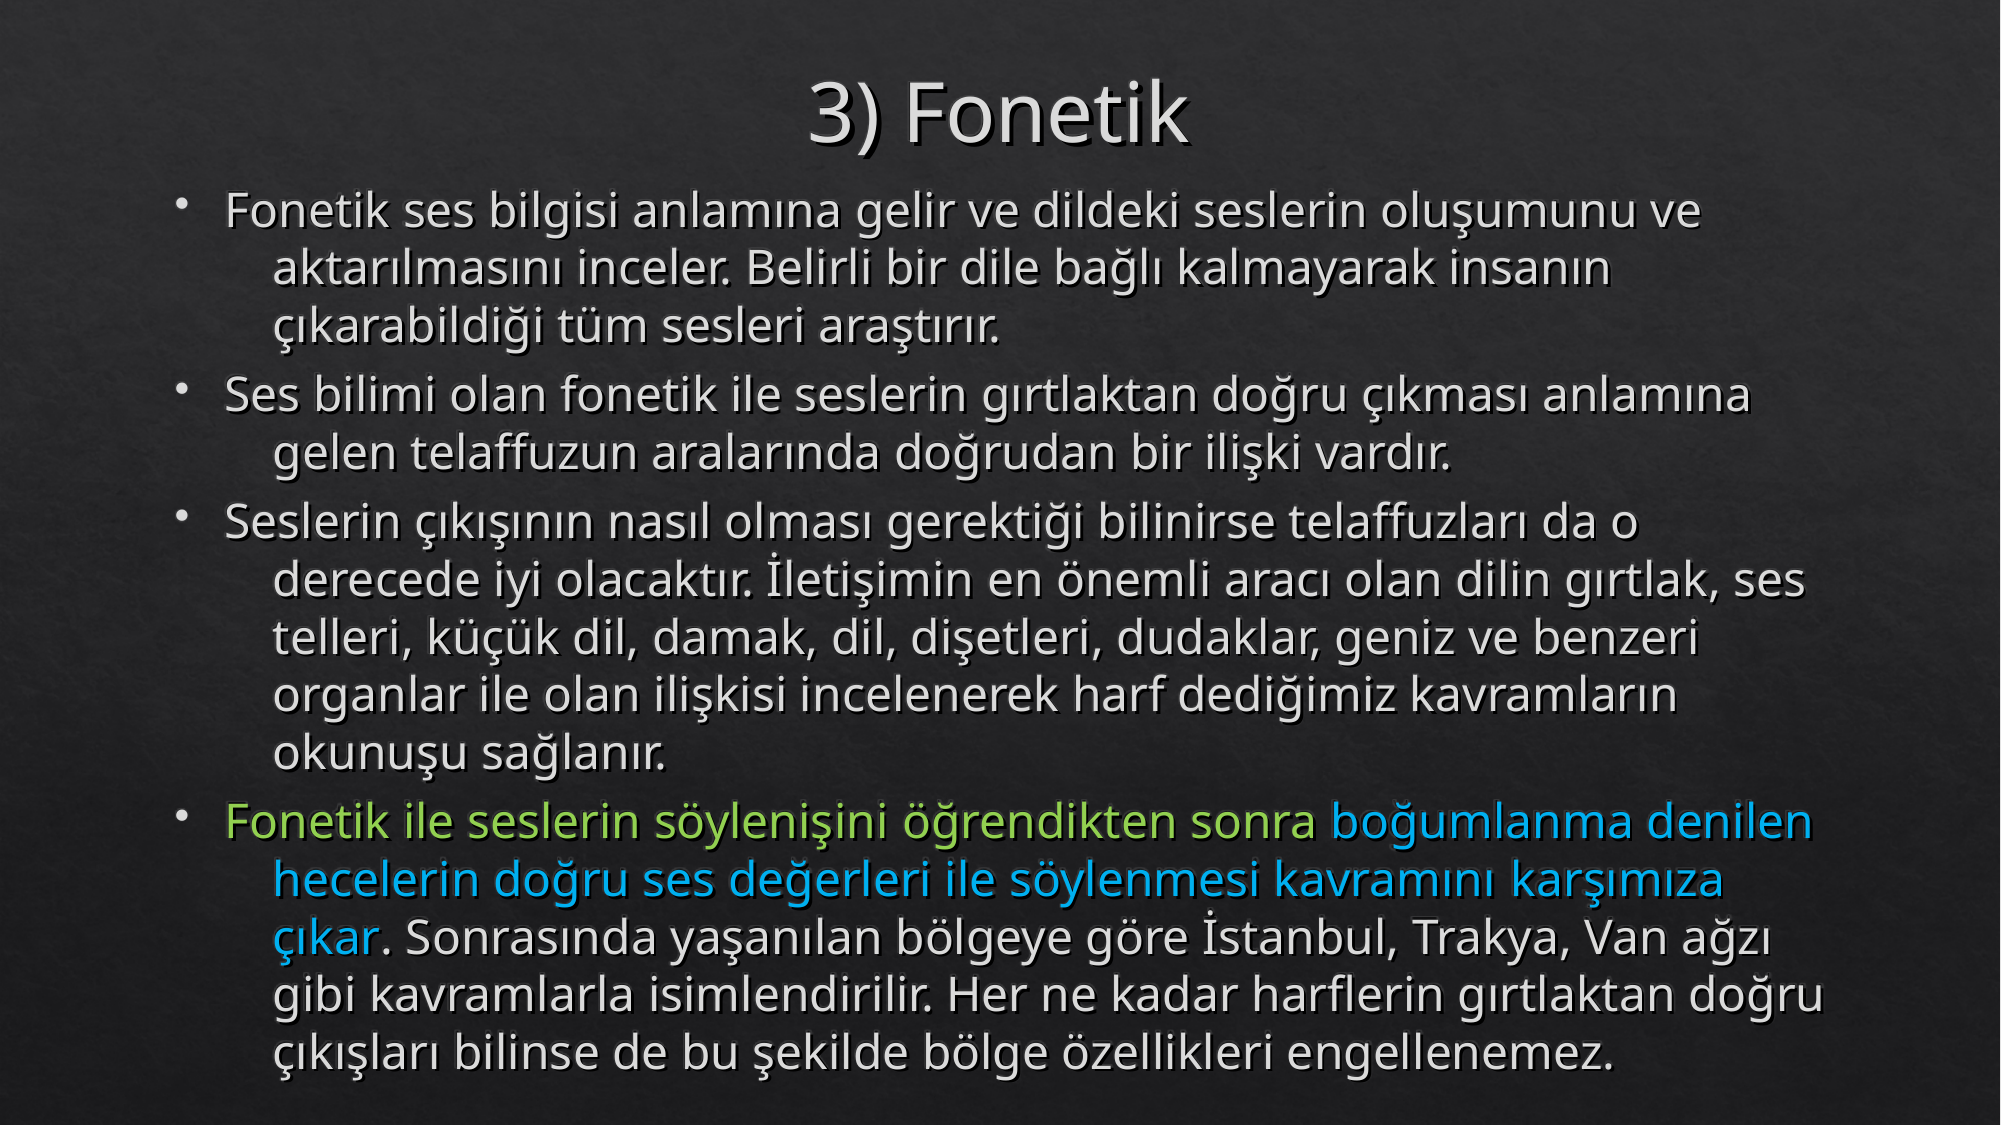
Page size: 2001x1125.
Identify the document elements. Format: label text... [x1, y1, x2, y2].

list Fonetik ses bilgisi anlamına gelir ve dildeki seslerin oluşumunu ve aktarılmasını inceler. Belirli bir dile bağlı kalmayarak insanın çıkarabildiği tüm sesleri araştırır. Ses bilimi olan fonetik ile seslerin gırtlaktan doğru çıkması anlamına gelen telaffuzun aralarında doğrudan bir ilişki vardır. Seslerin çıkışının nasıl olması gerektiği bilinirse telaffuzları da o derecede iyi olacaktır. İletişimin en önemli aracı olan dilin gırtlak, ses telleri, küçük dil, damak, dil, dişetleri, dudaklar, geniz ve benzeri organlar ile olan ilişkisi incelenerek harf dediğimiz kavramların okunuşu sağlanır. Fonetik ile seslerin söylenişini öğrendikten sonra boğumlanma denilen hecelerin doğru ses değerleri ile söylenmesi kavramını karşımıza çıkar. Sonrasında yaşanılan bölgeye göre İstanbul, Trakya, Van ağzı gibi kavramlarla isimlendirilir. Her ne kadar harflerin gırtlaktan doğru çıkışları bilinse de bu şekilde bölge özellikleri engellenemez. [149, 171, 1849, 1125]
title 3) Fonetik [149, 29, 1849, 171]
